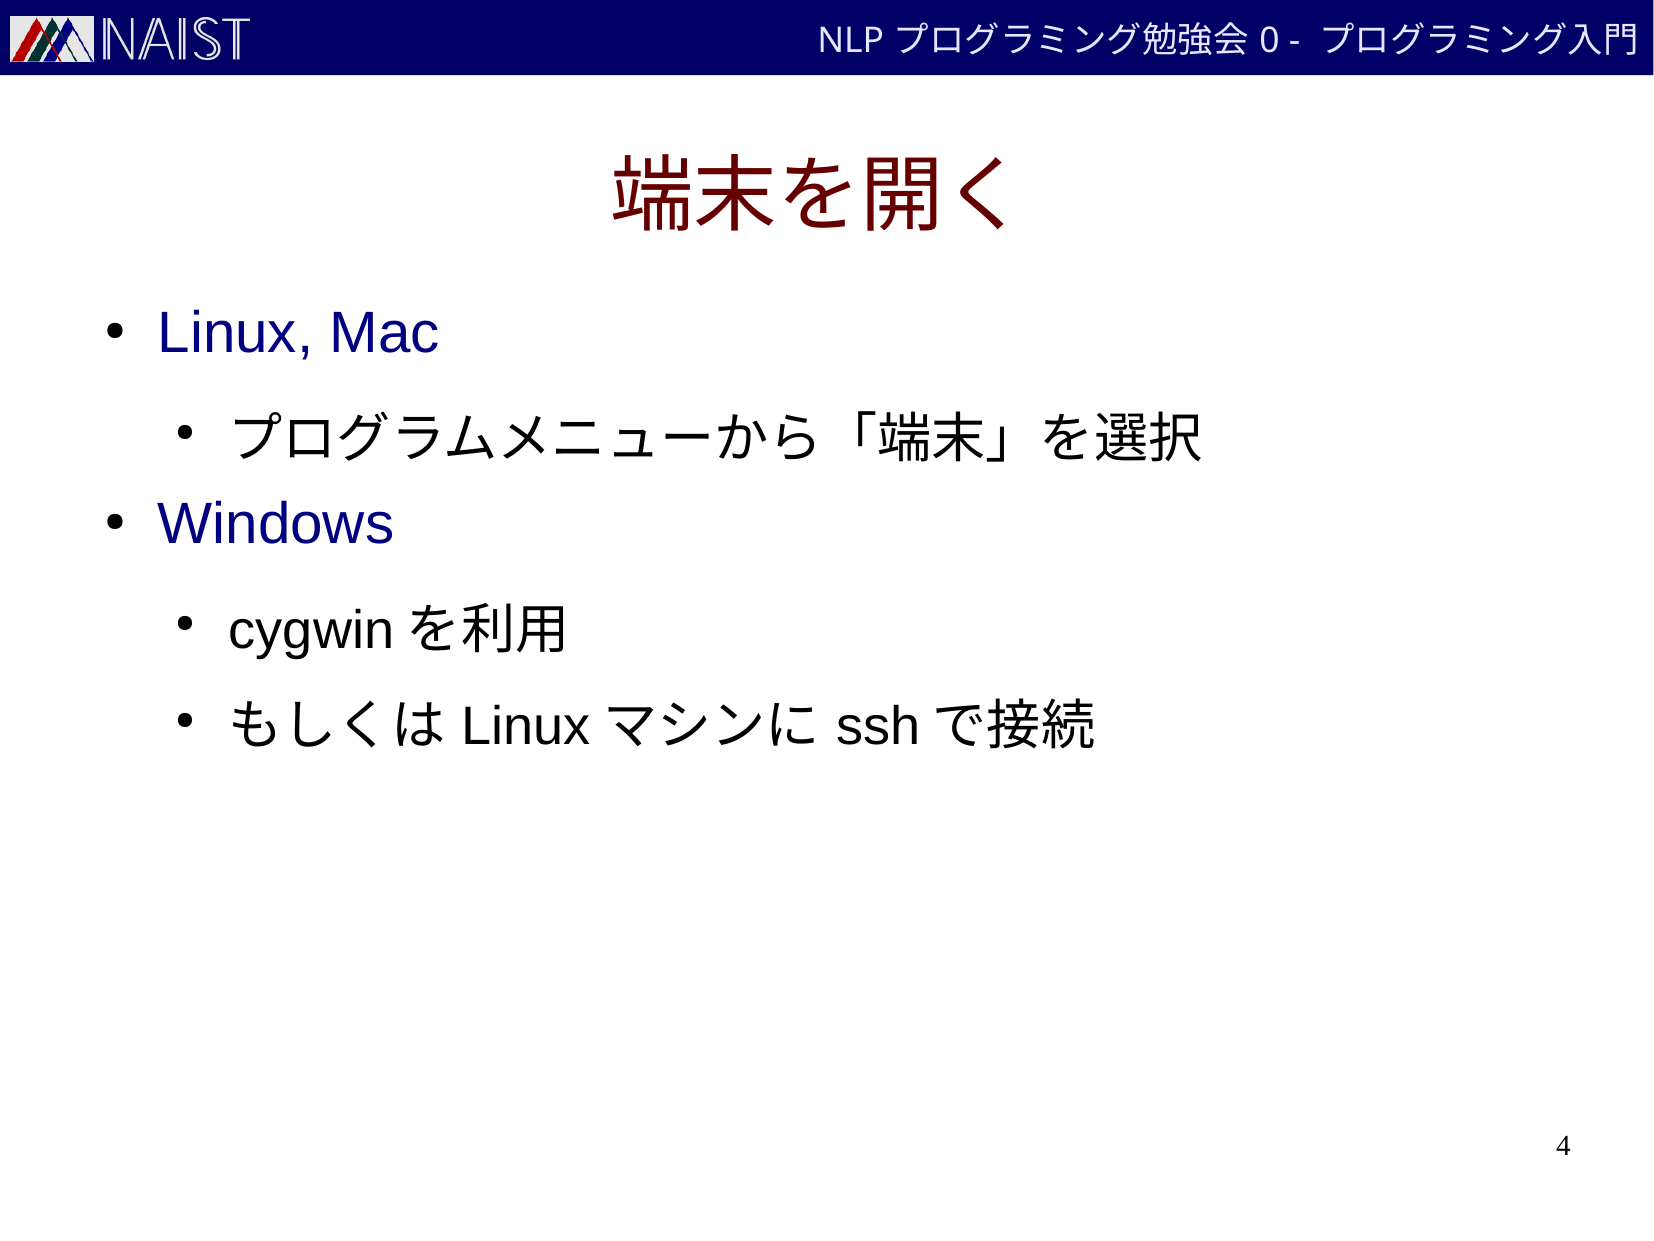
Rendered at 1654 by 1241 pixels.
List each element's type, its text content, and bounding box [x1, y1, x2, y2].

title 端末を開く [75, 92, 1564, 285]
list Linux, Mac プログラムメニューから「端末」を選択 Windows cygwinを利用 もしくはLinuxマシンにsshで接続 [86, 300, 1576, 1119]
picture [102, 17, 251, 60]
picture [10, 16, 94, 62]
